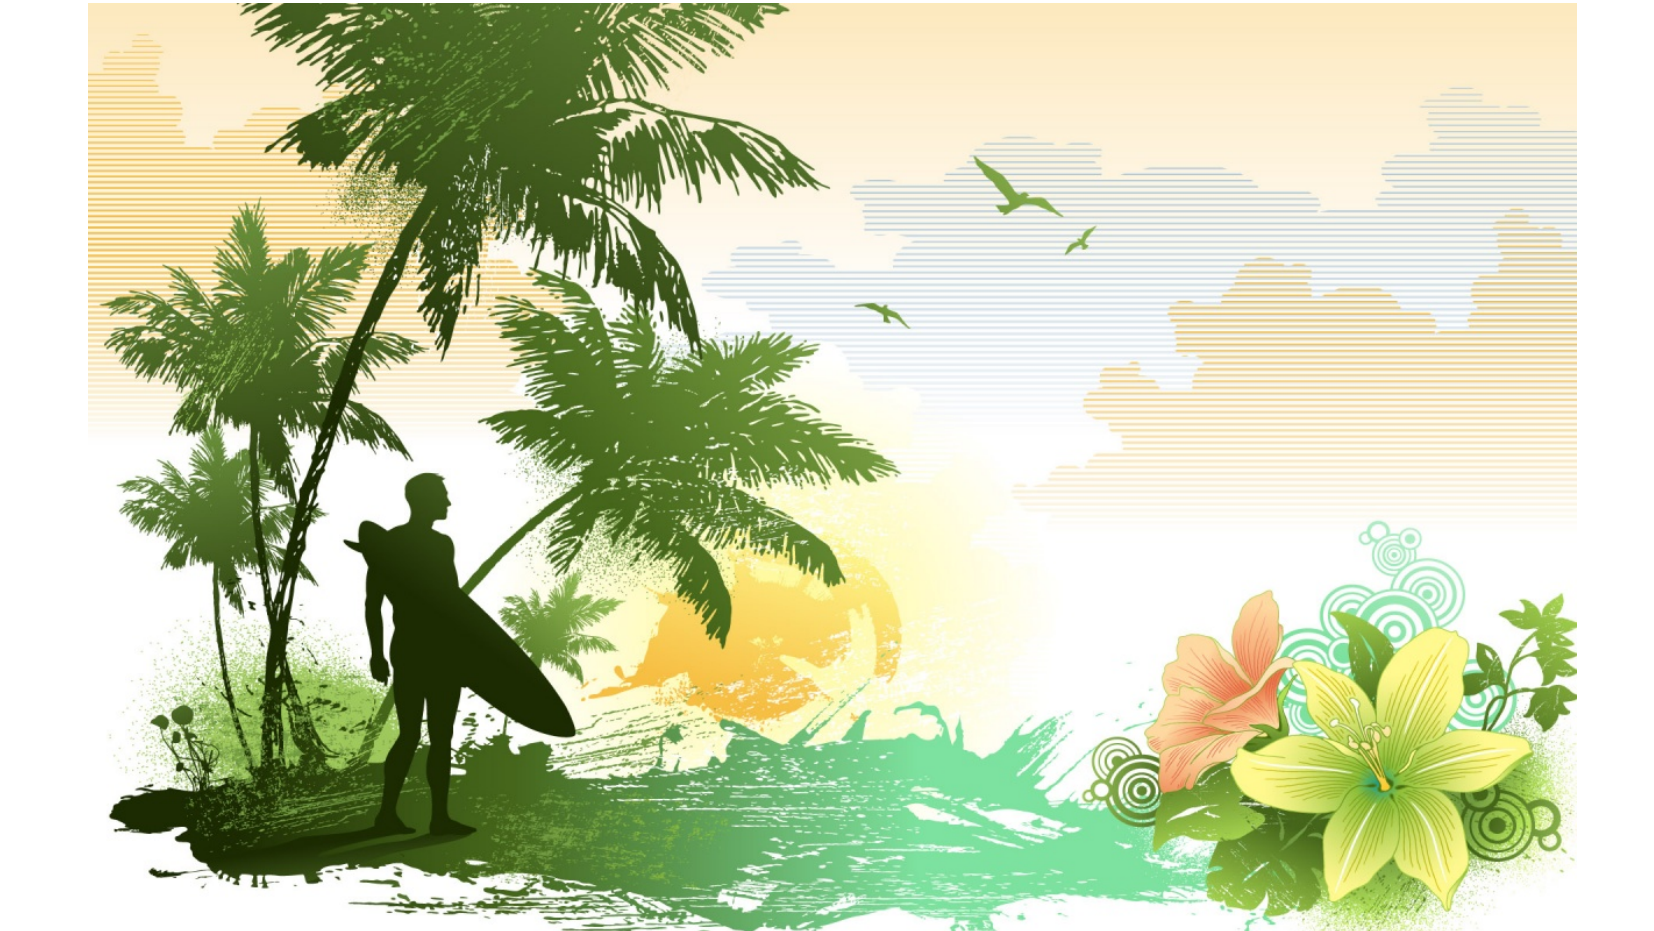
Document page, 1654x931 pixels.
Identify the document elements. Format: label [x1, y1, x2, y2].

picture [88, 3, 1577, 931]
